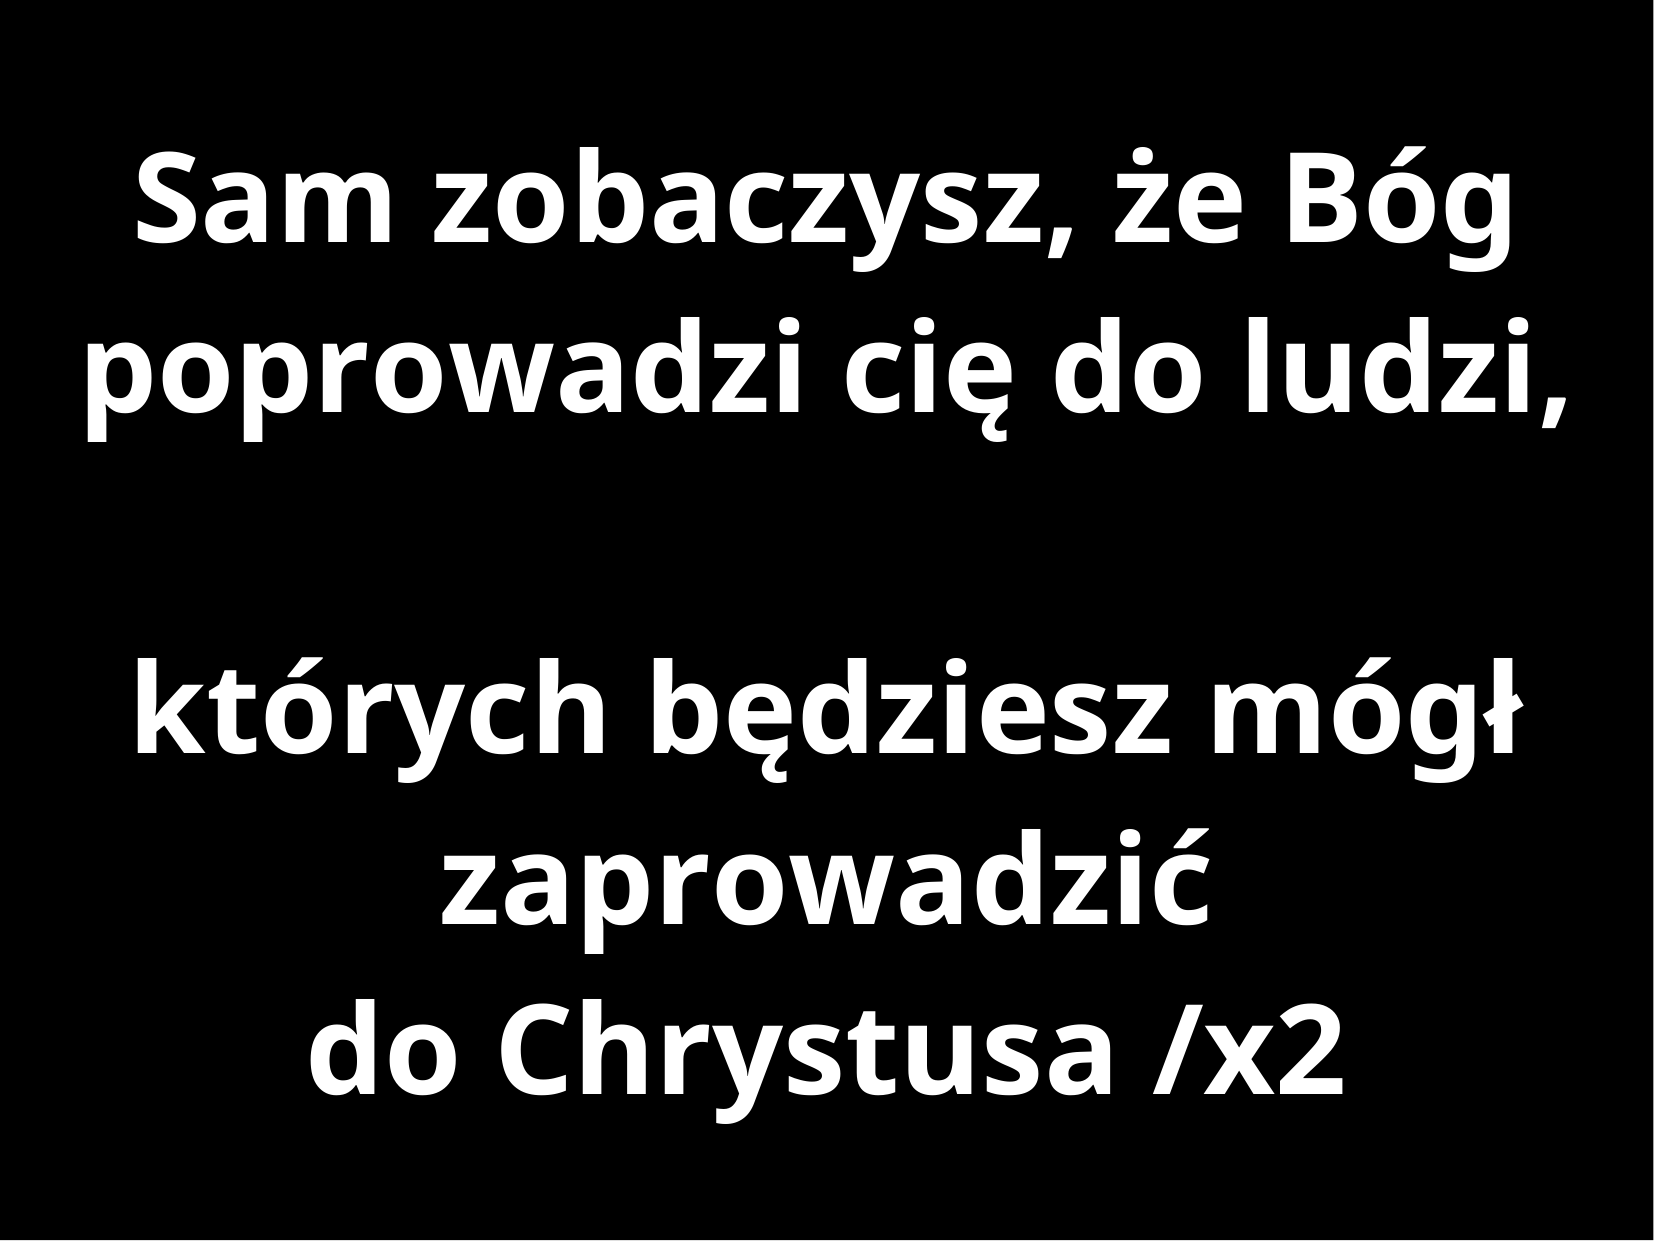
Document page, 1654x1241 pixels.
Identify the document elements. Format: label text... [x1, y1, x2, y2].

title Sam zobaczysz, że Bóg poprowadzi cię do ludzi, których będziesz mógł zaprowadzić do Chrystusa /x2 [0, 0, 1654, 1241]
